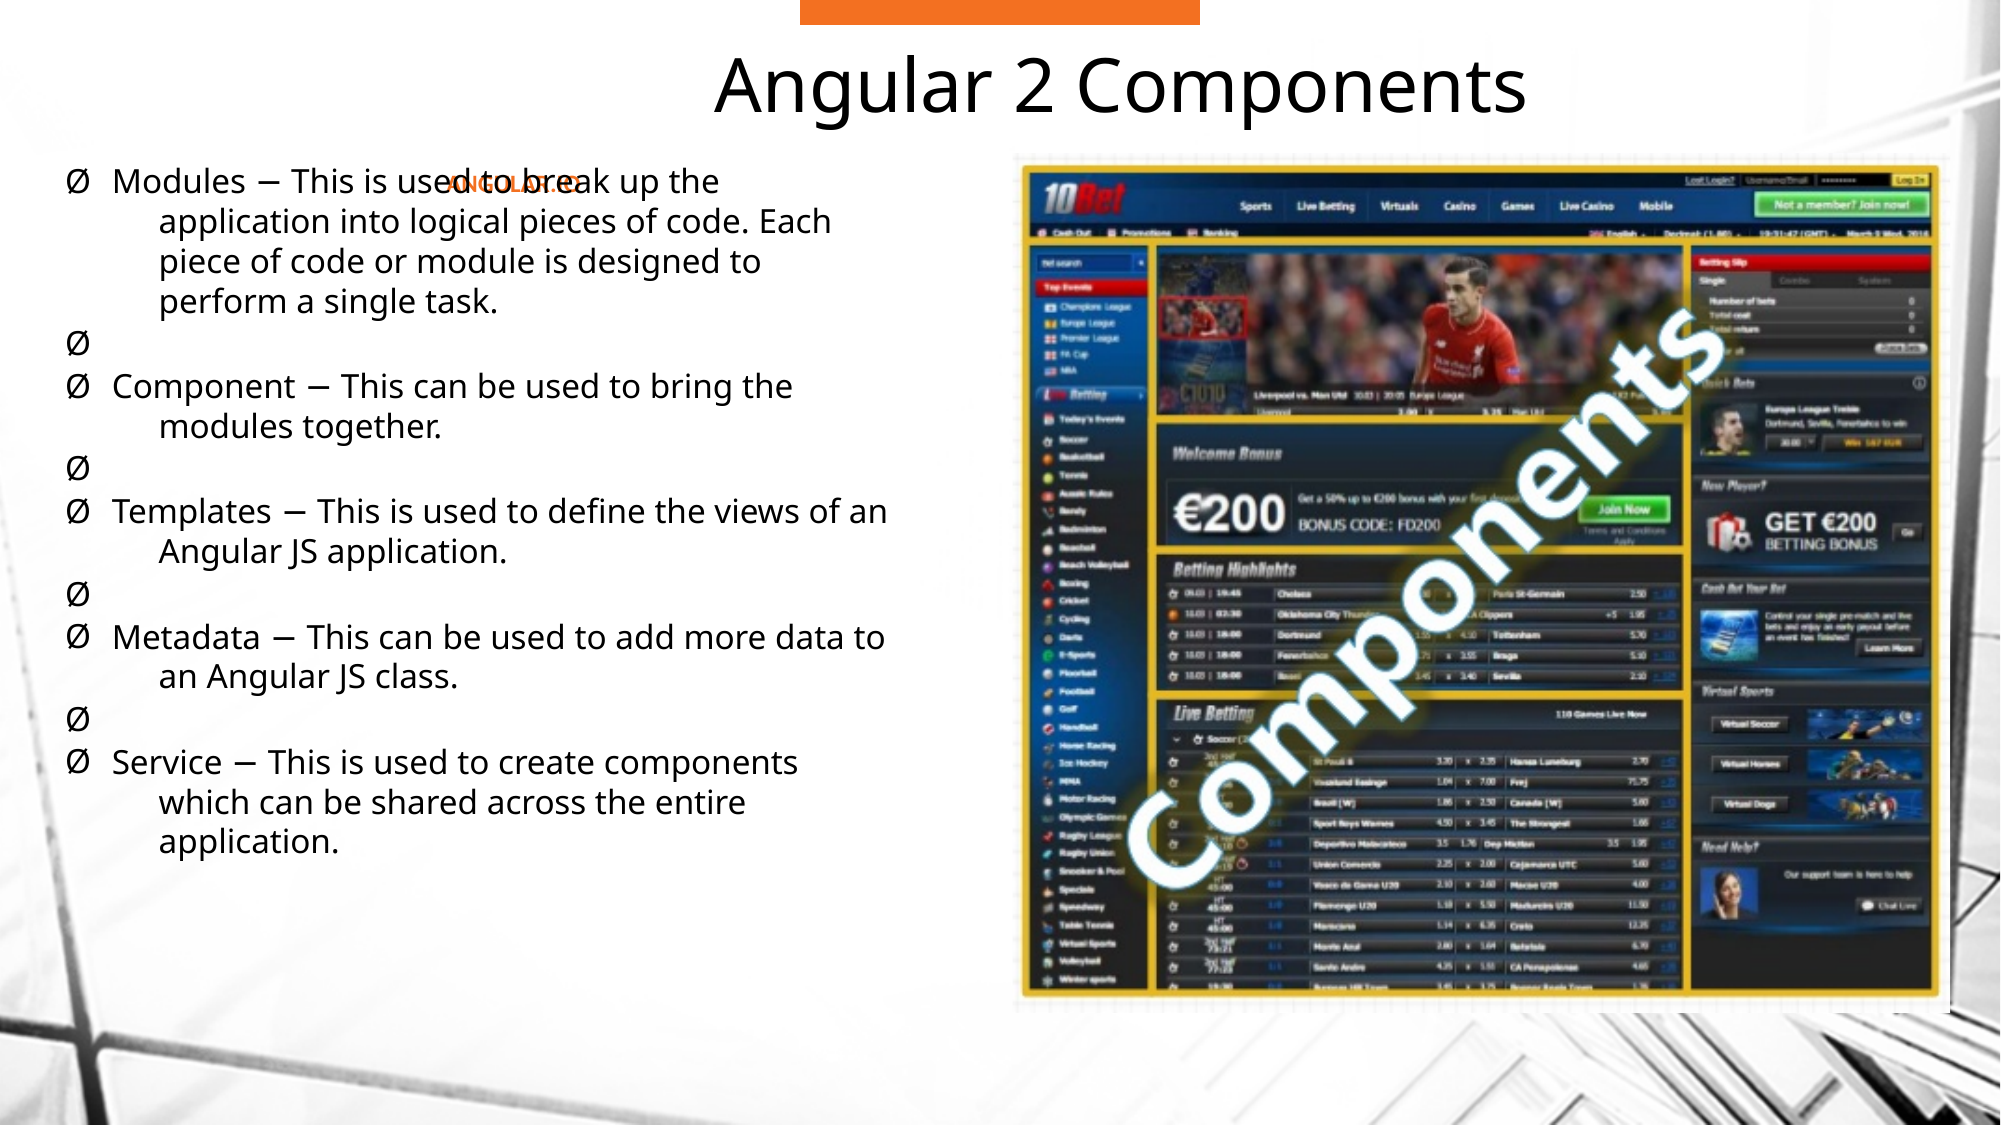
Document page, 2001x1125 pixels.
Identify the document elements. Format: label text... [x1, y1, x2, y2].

text_box Angular 2 Components [699, 29, 1434, 136]
list Angular.io [50, 12, 1951, 63]
text_box Modules − This is used to break up the application into logical pieces of code. Each piece of code or module is designed to perform a single task. Component − This can be used to bring the modules together. Templates − This is used to define the views of an Angular JS application. Metadata − This can be used to add more data to an Angular JS class. Service − This is used to create components which can be shared across the entire application. [50, 153, 911, 868]
picture [1012, 153, 1951, 1013]
